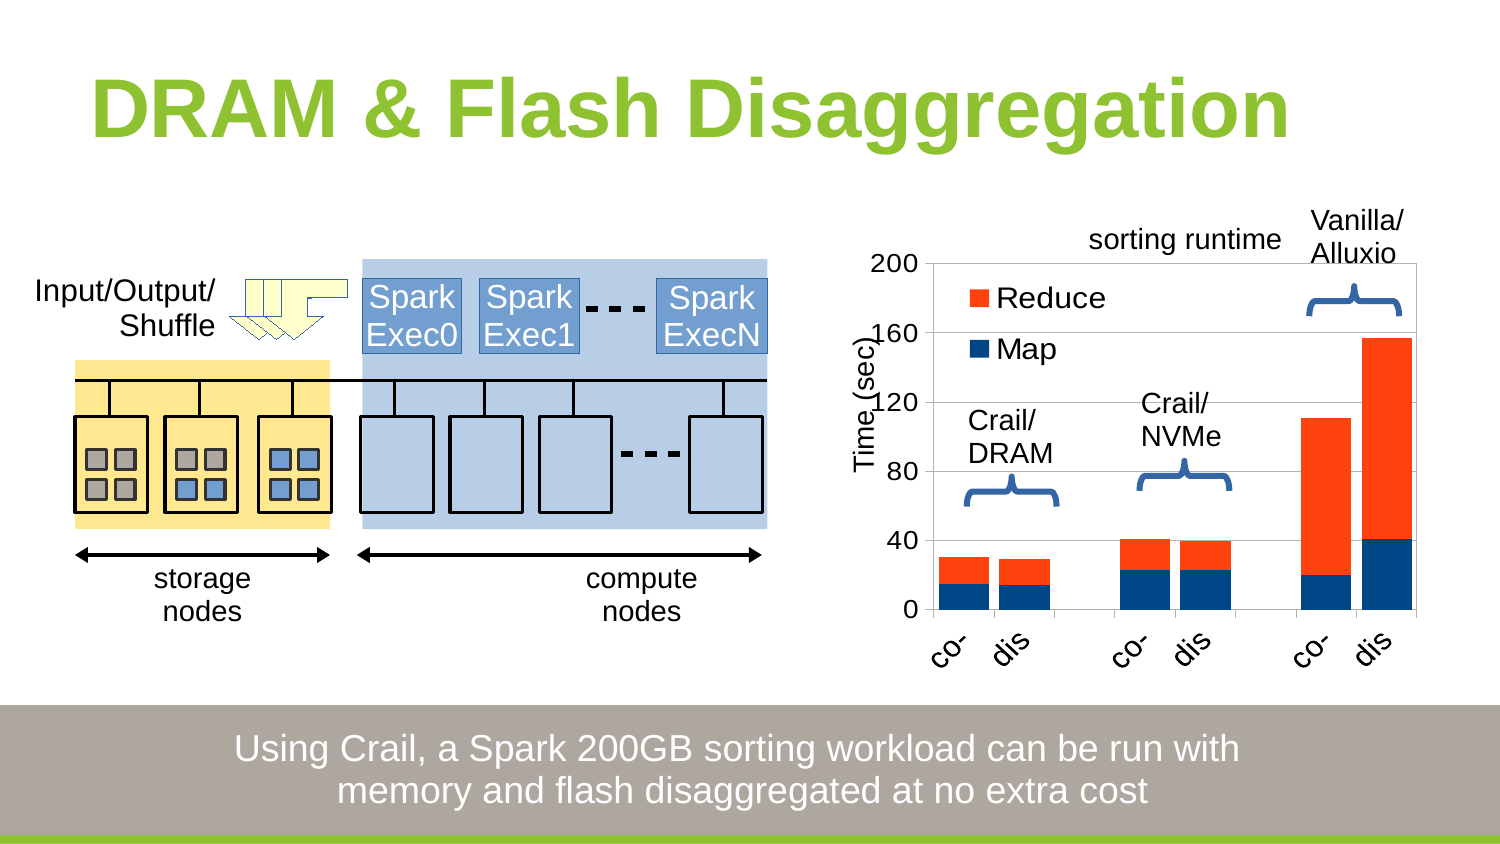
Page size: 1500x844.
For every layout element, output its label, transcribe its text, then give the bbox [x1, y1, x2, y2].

text_box [362, 382, 393, 415]
text_box Using Crail, a Spark 200GB sorting workload can be run with memory and flash disaggregated at no extra cost [60, 720, 1426, 820]
text_box Crail/ NVMe [1126, 379, 1247, 461]
text_box [75, 382, 331, 530]
text_box [167, 418, 236, 511]
text_box compute nodes [439, 555, 845, 646]
text_box [77, 418, 146, 511]
chart [870, 245, 1456, 676]
text_box [260, 418, 330, 511]
text_box Spark Exec0 [362, 278, 462, 354]
text_box [75, 360, 331, 379]
text_box [452, 418, 521, 511]
text_box [0, 705, 1500, 836]
text_box Input/Output/ Shuffle [15, 265, 231, 352]
text_box Spark Exec1 [479, 278, 580, 354]
text_box [691, 418, 761, 511]
text_box sorting runtime [954, 215, 1418, 264]
text_box [541, 418, 610, 511]
text_box Time (sec) [840, 255, 901, 556]
text_box [362, 418, 432, 511]
text_box [229, 279, 348, 340]
text_box storage nodes [75, 555, 331, 646]
text_box [294, 382, 331, 415]
text_box Vanilla/Alluxio [1295, 196, 1431, 278]
text_box [75, 382, 108, 415]
text_box Crail/ DRAM [953, 396, 1074, 477]
text_box [362, 259, 768, 530]
text_box Spark ExecN [656, 278, 768, 354]
title DRAM & Flash Disaggregation [75, 33, 1425, 175]
